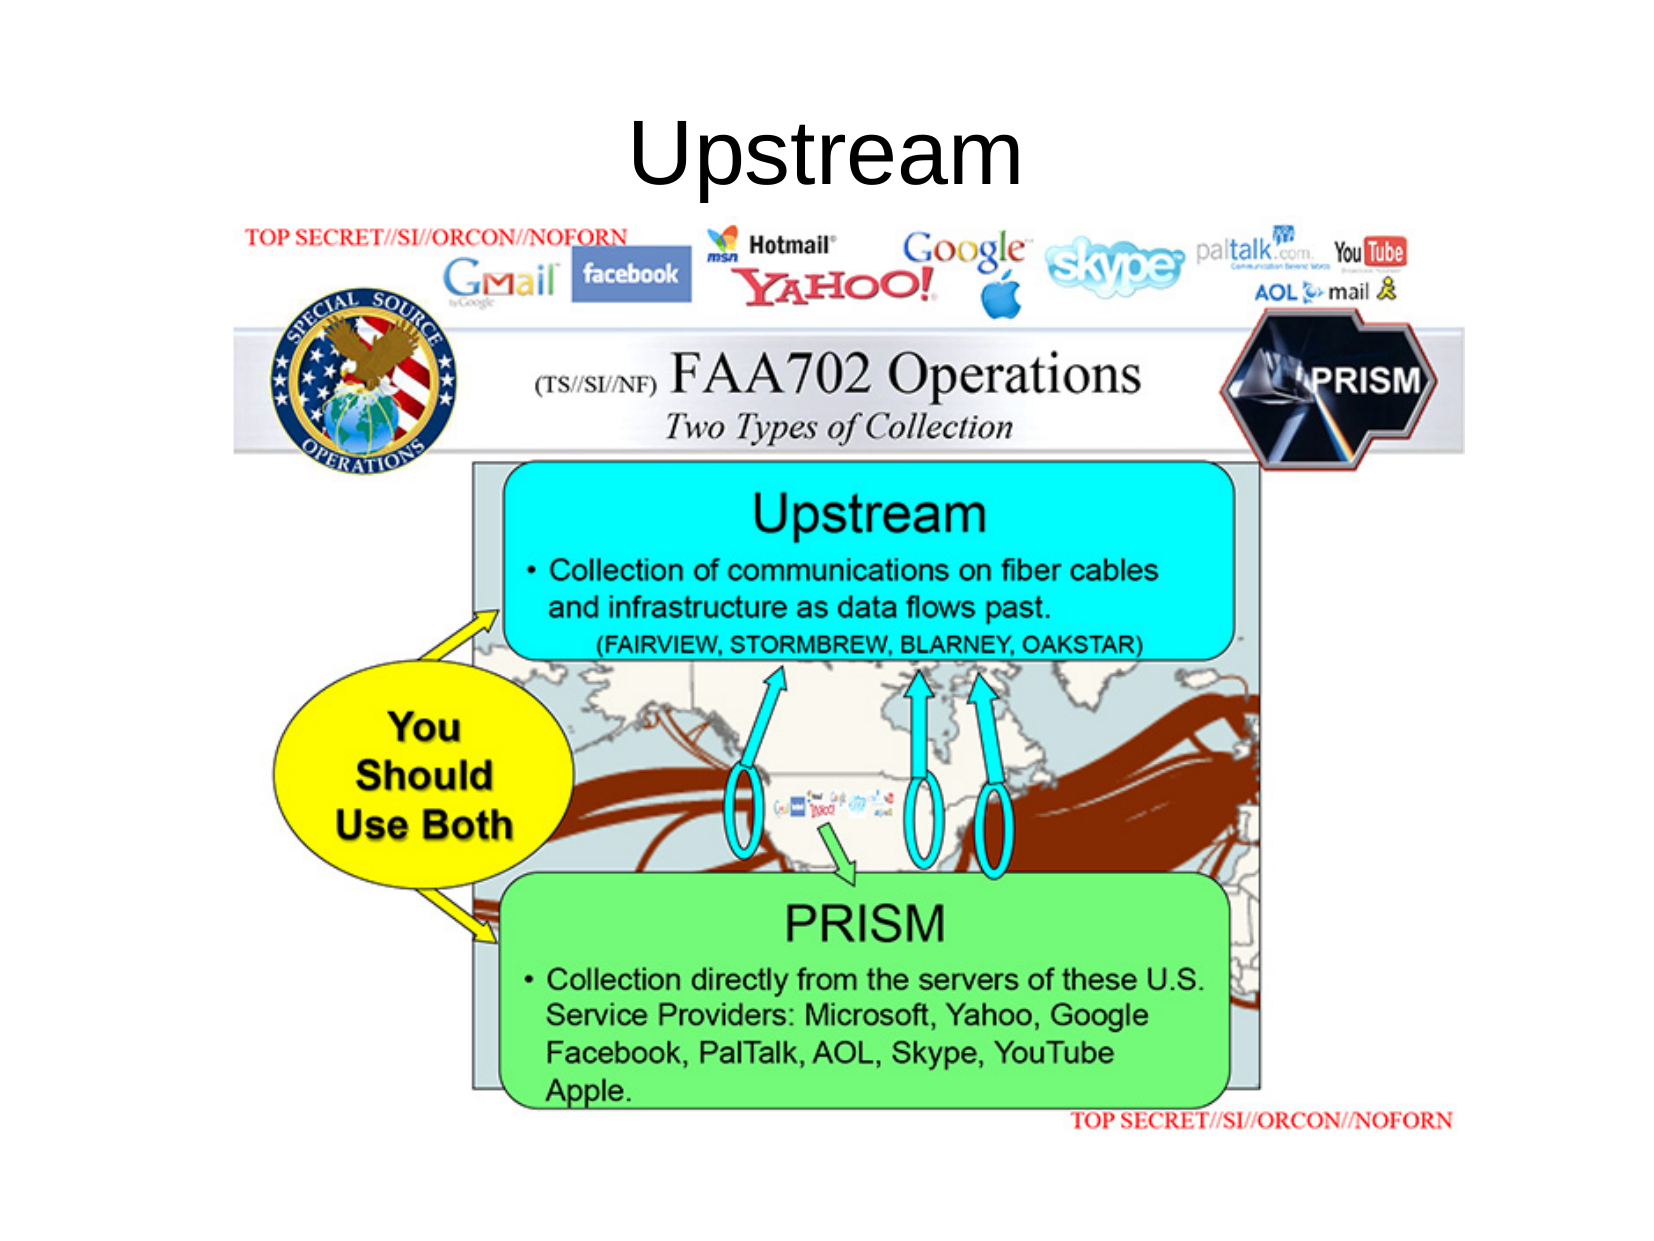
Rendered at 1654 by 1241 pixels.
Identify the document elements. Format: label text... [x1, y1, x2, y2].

picture [233, 215, 1465, 1140]
title Upstream [82, 49, 1571, 257]
